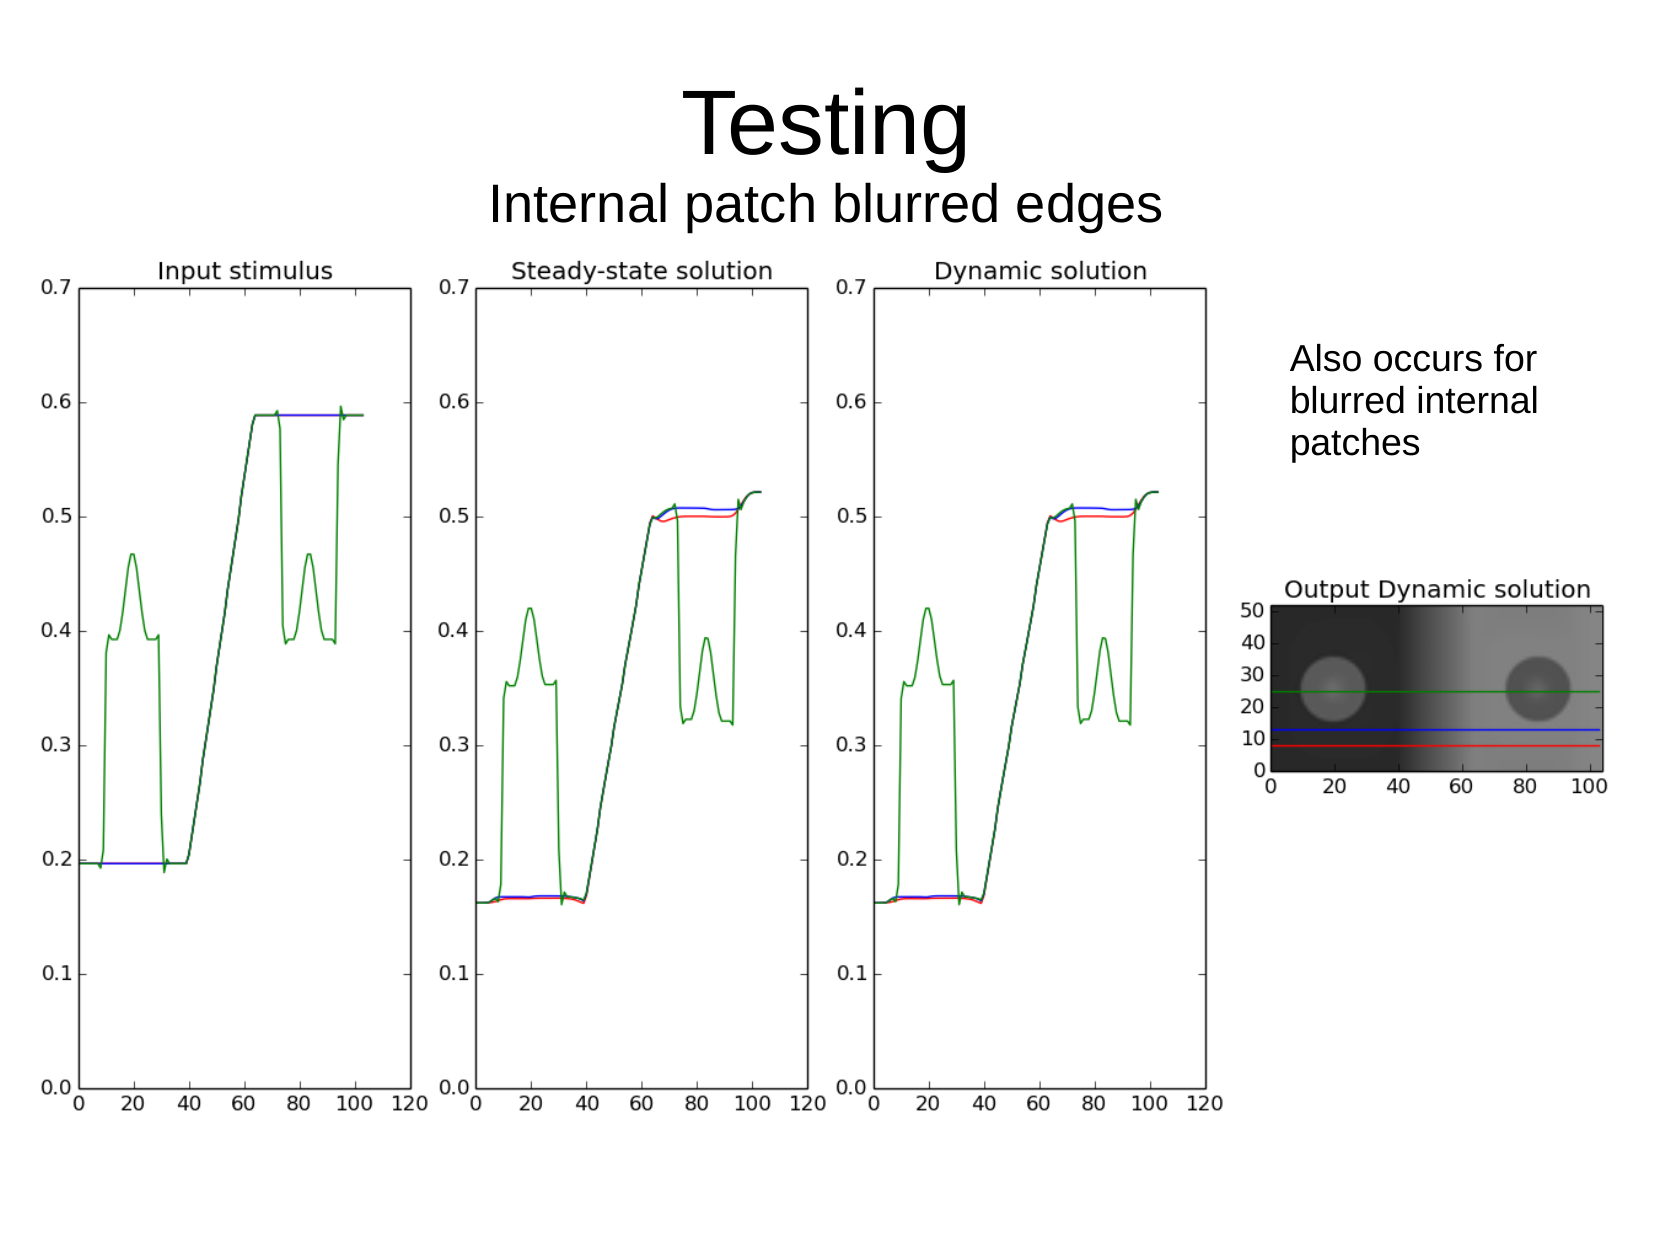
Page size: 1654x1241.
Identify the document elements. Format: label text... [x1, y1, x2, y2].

picture [0, 240, 1654, 1141]
text_box Also occurs for blurred internal patches [1275, 330, 1621, 526]
title Testing Internal patch blurred edges [82, 49, 1571, 240]
